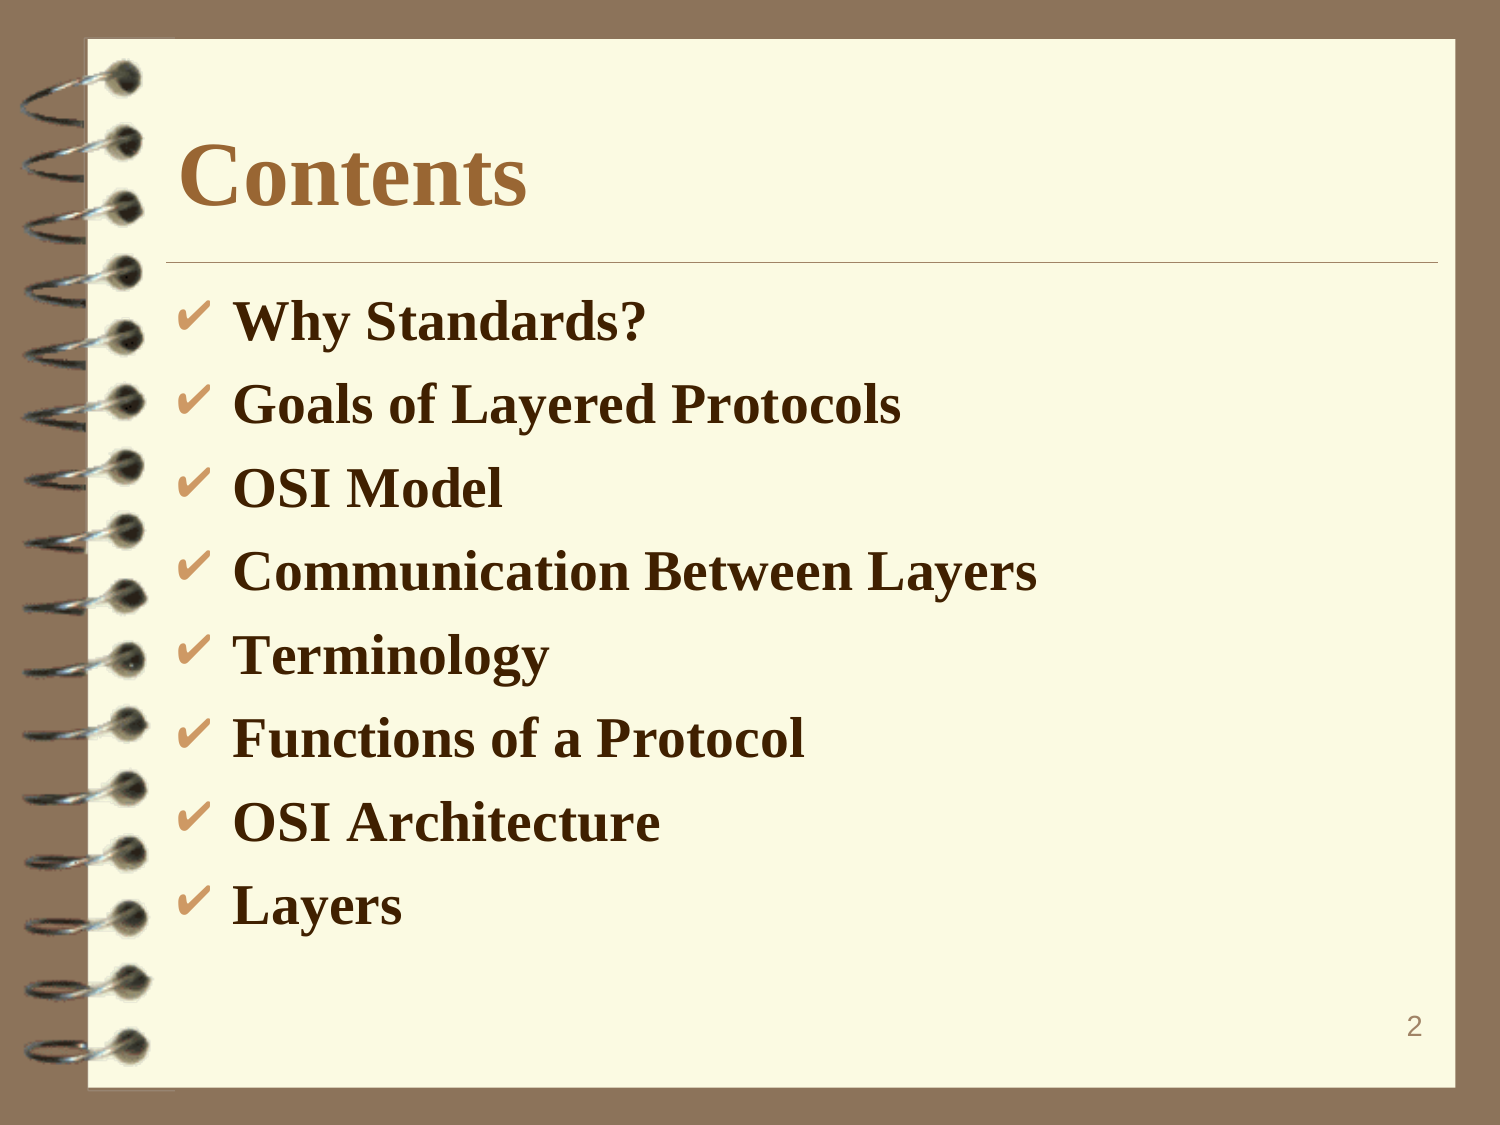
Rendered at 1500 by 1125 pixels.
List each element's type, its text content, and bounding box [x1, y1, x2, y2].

picture [0, 0, 175, 1125]
title Contents [162, 74, 1438, 263]
list Why Standards? Goals of Layered Protocols OSI Model Communication Between Layers Terminology Functions of a Protocol OSI Architecture Layers [162, 275, 1438, 951]
